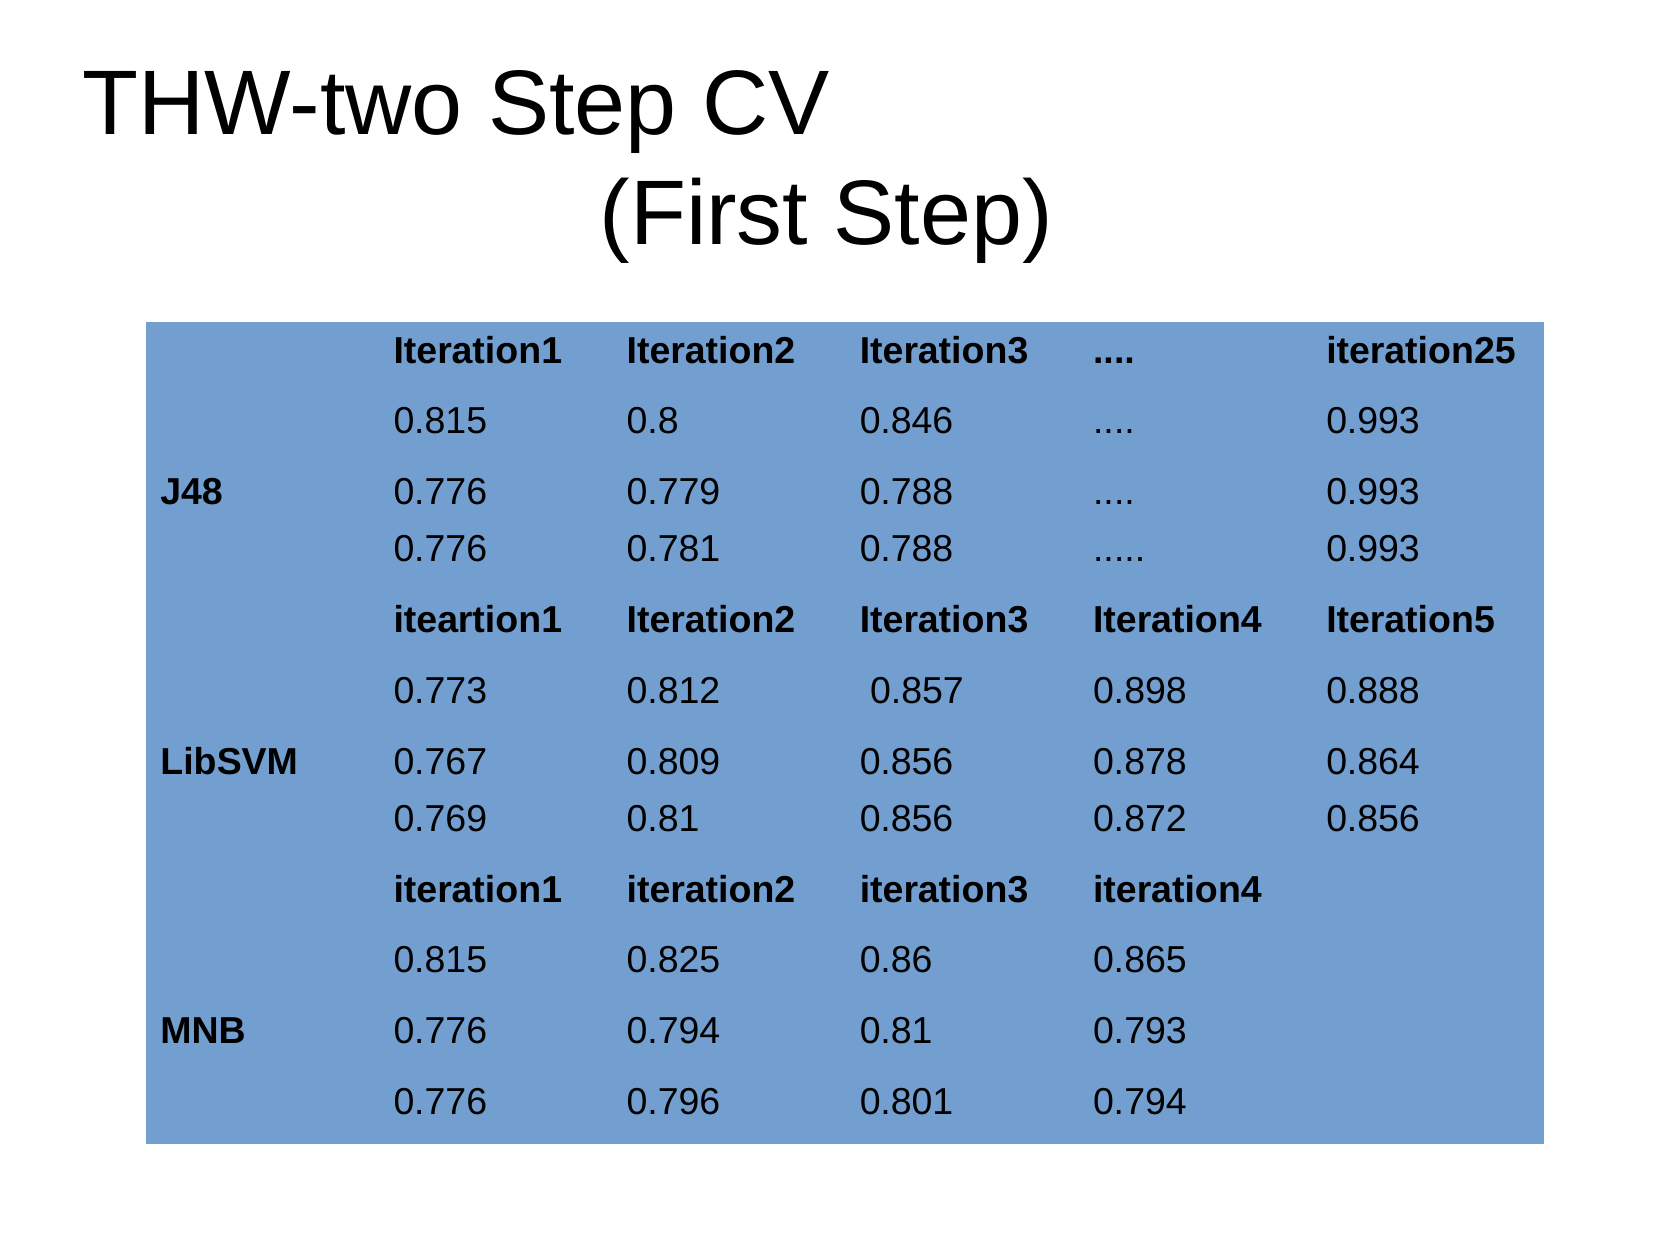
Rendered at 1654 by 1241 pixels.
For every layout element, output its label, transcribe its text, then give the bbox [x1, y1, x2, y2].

table_cell 0.796 [612, 1073, 845, 1144]
table_cell 0.794 [1078, 1073, 1311, 1144]
table_cell 0.794 [612, 1002, 845, 1073]
table_cell 0.993 [1311, 463, 1544, 520]
table_header .... [1078, 322, 1311, 393]
table_cell [1311, 861, 1544, 931]
table_cell 0.809 [612, 733, 845, 790]
table_cell 0.781 [612, 520, 845, 591]
table_cell 0.846 [845, 393, 1078, 463]
table_cell 0.776 [379, 520, 612, 591]
table_cell 0.776 [379, 1073, 612, 1144]
table_cell Iteration3 [845, 591, 1078, 662]
text_box THW-two Step CV (First Step) [82, 49, 1571, 257]
table_cell 0.878 [1078, 733, 1311, 790]
table_cell 0.872 [1078, 790, 1311, 861]
table_cell iteartion1 [379, 591, 612, 662]
table_cell MNB [146, 1002, 379, 1073]
table_cell Iteration2 [612, 591, 845, 662]
table_cell [1311, 1002, 1544, 1073]
table_cell 0.793 [1078, 1002, 1311, 1073]
table_cell Iteration4 [1078, 591, 1311, 662]
table_header Iteration2 [612, 322, 845, 393]
table_header Iteration3 [845, 322, 1078, 393]
table_cell Iteration5 [1311, 591, 1544, 662]
table_header Iteration1 [379, 322, 612, 393]
table_cell 0.776 [379, 1002, 612, 1073]
table_cell 0.815 [379, 931, 612, 1002]
table_cell 0.815 [379, 393, 612, 463]
table_cell [146, 931, 379, 1002]
table_cell 0.788 [845, 520, 1078, 591]
table_cell J48 [146, 463, 379, 520]
table_cell iteration3 [845, 861, 1078, 931]
table_cell 0.857 [845, 662, 1078, 733]
table_header [146, 322, 379, 393]
table_cell 0.856 [845, 790, 1078, 861]
table_cell [1311, 931, 1544, 1002]
table_cell 0.86 [845, 931, 1078, 1002]
table_cell 0.81 [845, 1002, 1078, 1073]
table_cell 0.767 [379, 733, 612, 790]
table_cell iteration2 [612, 861, 845, 931]
table_cell [146, 861, 379, 931]
table_cell 0.993 [1311, 393, 1544, 463]
table_cell 0.898 [1078, 662, 1311, 733]
table_cell 0.993 [1311, 520, 1544, 591]
table_cell 0.788 [845, 463, 1078, 520]
table_cell [146, 790, 379, 861]
table_cell .... [1078, 393, 1311, 463]
table_cell [146, 1073, 379, 1144]
table_cell iteration1 [379, 861, 612, 931]
table_cell ..... [1078, 520, 1311, 591]
table_cell iteration4 [1078, 861, 1311, 931]
table_cell [146, 520, 379, 591]
table_cell 0.8 [612, 393, 845, 463]
table_cell 0.769 [379, 790, 612, 861]
table_cell 0.773 [379, 662, 612, 733]
table_cell 0.864 [1311, 733, 1544, 790]
table_cell 0.776 [379, 463, 612, 520]
table_cell 0.779 [612, 463, 845, 520]
table_cell [146, 591, 379, 662]
table_cell 0.856 [845, 733, 1078, 790]
table_cell [1311, 1073, 1544, 1144]
table_cell [146, 662, 379, 733]
table_cell .... [1078, 463, 1311, 520]
table_cell 0.825 [612, 931, 845, 1002]
table_cell 0.888 [1311, 662, 1544, 733]
table_cell 0.801 [845, 1073, 1078, 1144]
table_cell 0.856 [1311, 790, 1544, 861]
table_cell 0.865 [1078, 931, 1311, 1002]
table_header iteration25 [1311, 322, 1544, 393]
text_box THW-two Step CV (First Step) [985, 201, 1010, 239]
table_cell LibSVM [146, 733, 379, 790]
table_cell 0.81 [612, 790, 845, 861]
table_cell [146, 393, 379, 463]
table_cell 0.812 [612, 662, 845, 733]
